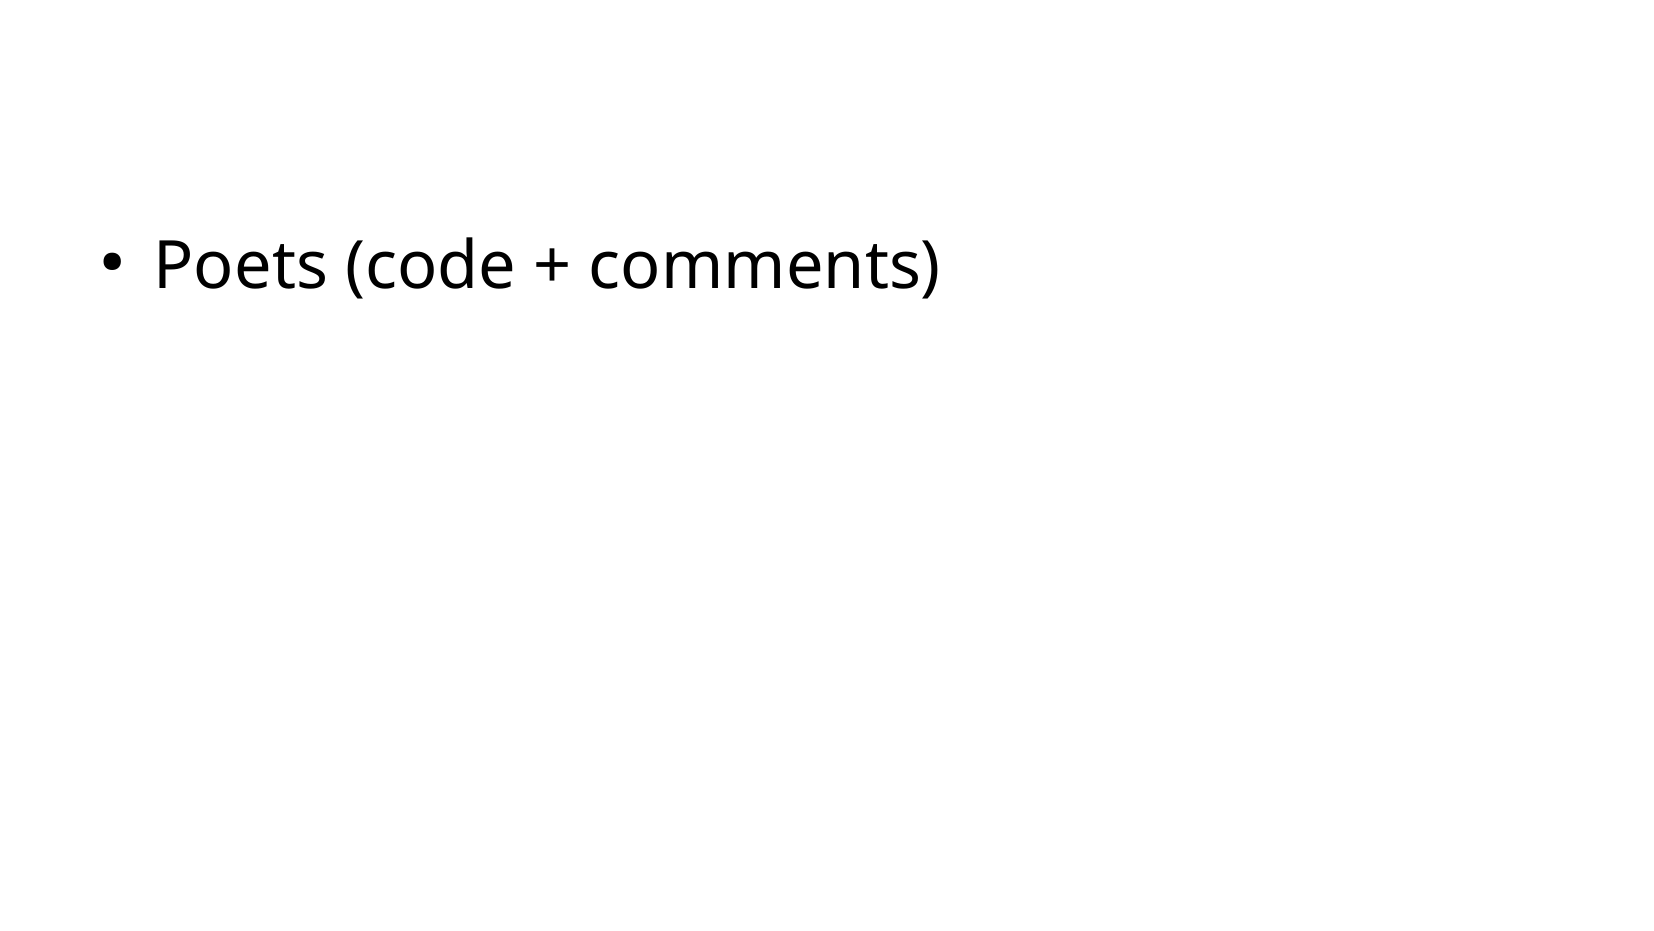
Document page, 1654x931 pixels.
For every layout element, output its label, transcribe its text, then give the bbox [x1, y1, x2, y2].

list Poets (code + comments) [82, 217, 1571, 758]
